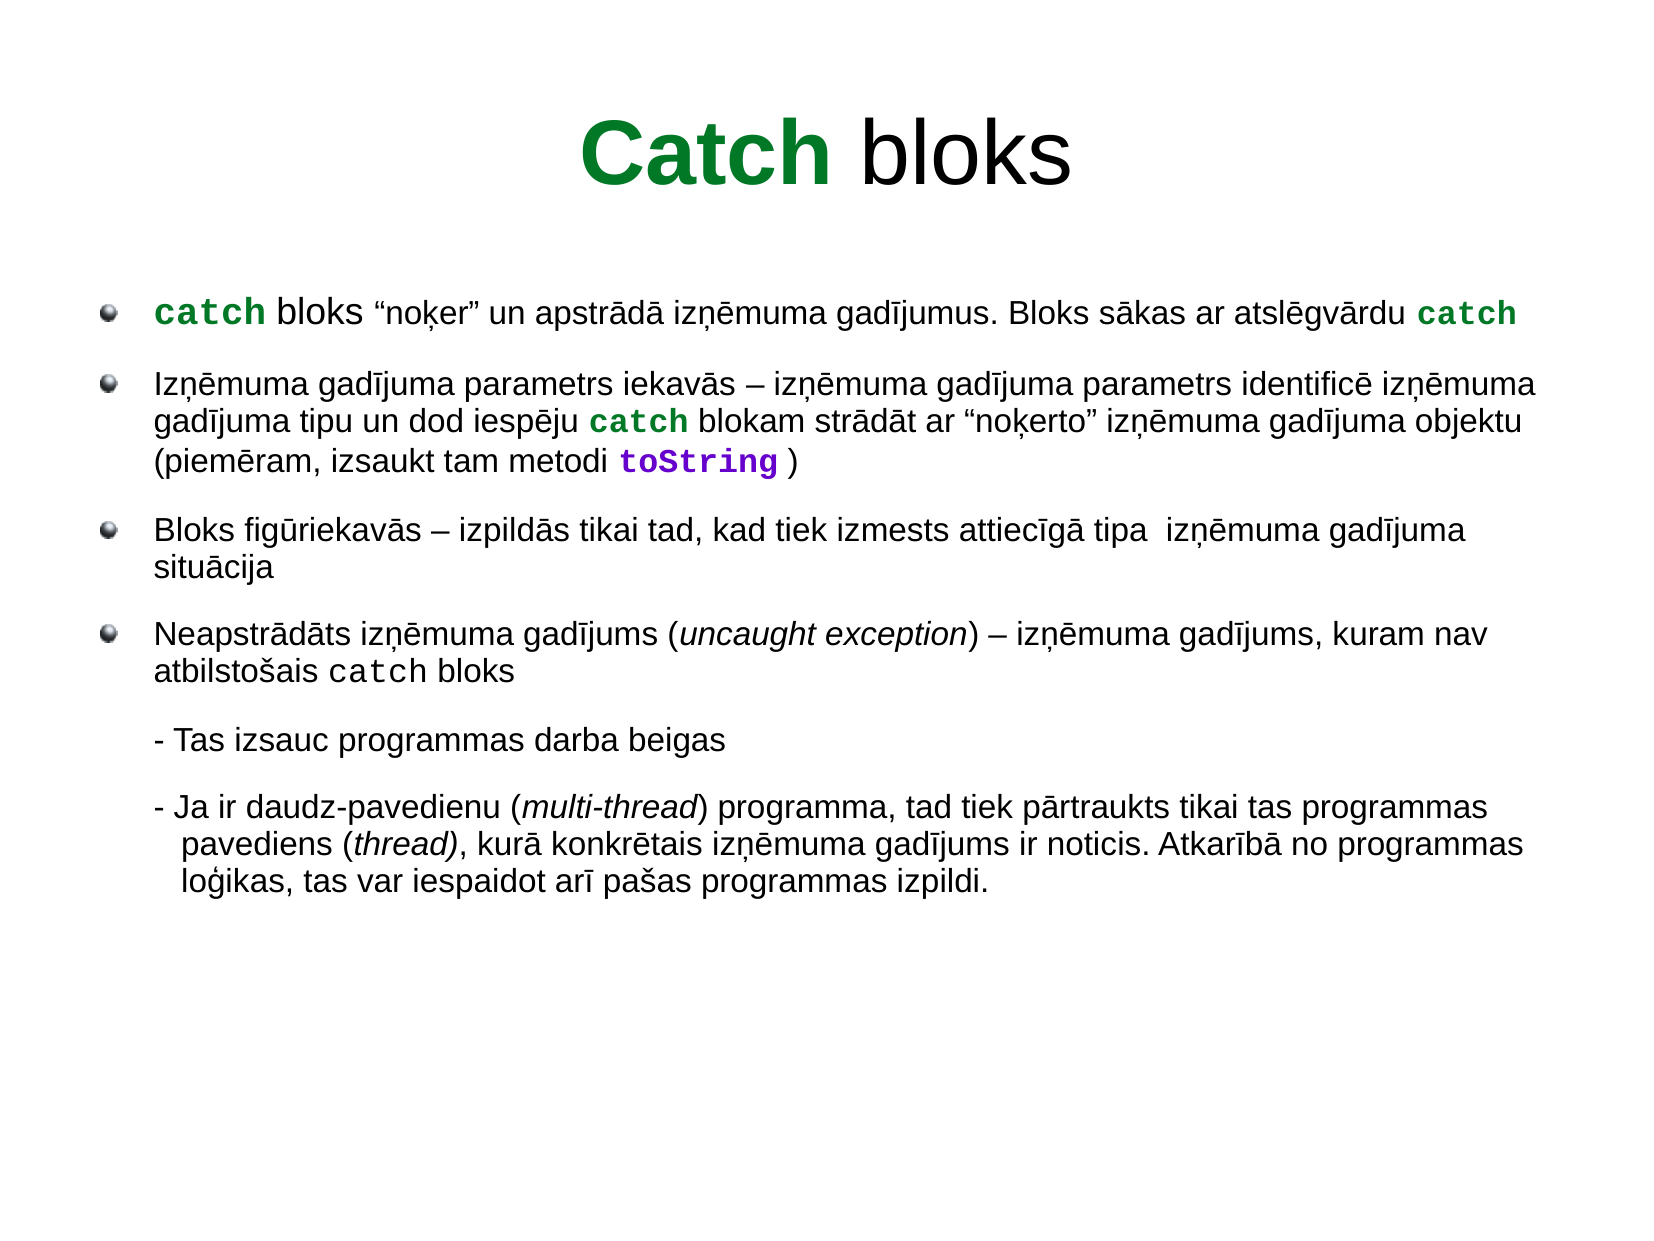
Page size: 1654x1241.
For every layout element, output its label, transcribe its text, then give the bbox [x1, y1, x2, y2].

title Catch bloks [82, 49, 1571, 257]
list catch bloks “noķer” un apstrādā izņēmuma gadījumus. Bloks sākas ar atslēgvārdu catch Izņēmuma gadījuma parametrs iekavās – izņēmuma gadījuma parametrs identificē izņēmuma gadījuma tipu un dod iespēju catch blokam strādāt ar “noķerto” izņēmuma gadījuma objektu (piemēram, izsaukt tam metodi toString ) Bloks figūriekavās – izpildās tikai tad, kad tiek izmests attiecīgā tipa izņēmuma gadījuma situācija Neapstrādāts izņēmuma gadījums (uncaught exception) – izņēmuma gadījums, kuram nav atbilstošais catch bloks - Tas izsauc programmas darba beigas - Ja ir daudz-pavedienu (multi-thread) programma, tad tiek pārtraukts tikai tas programmas pavediens (thread), kurā konkrētais izņēmuma gadījums ir noticis. Atkarībā no programmas loģikas, tas var iespaidot arī pašas programmas izpildi. [82, 290, 1538, 1010]
